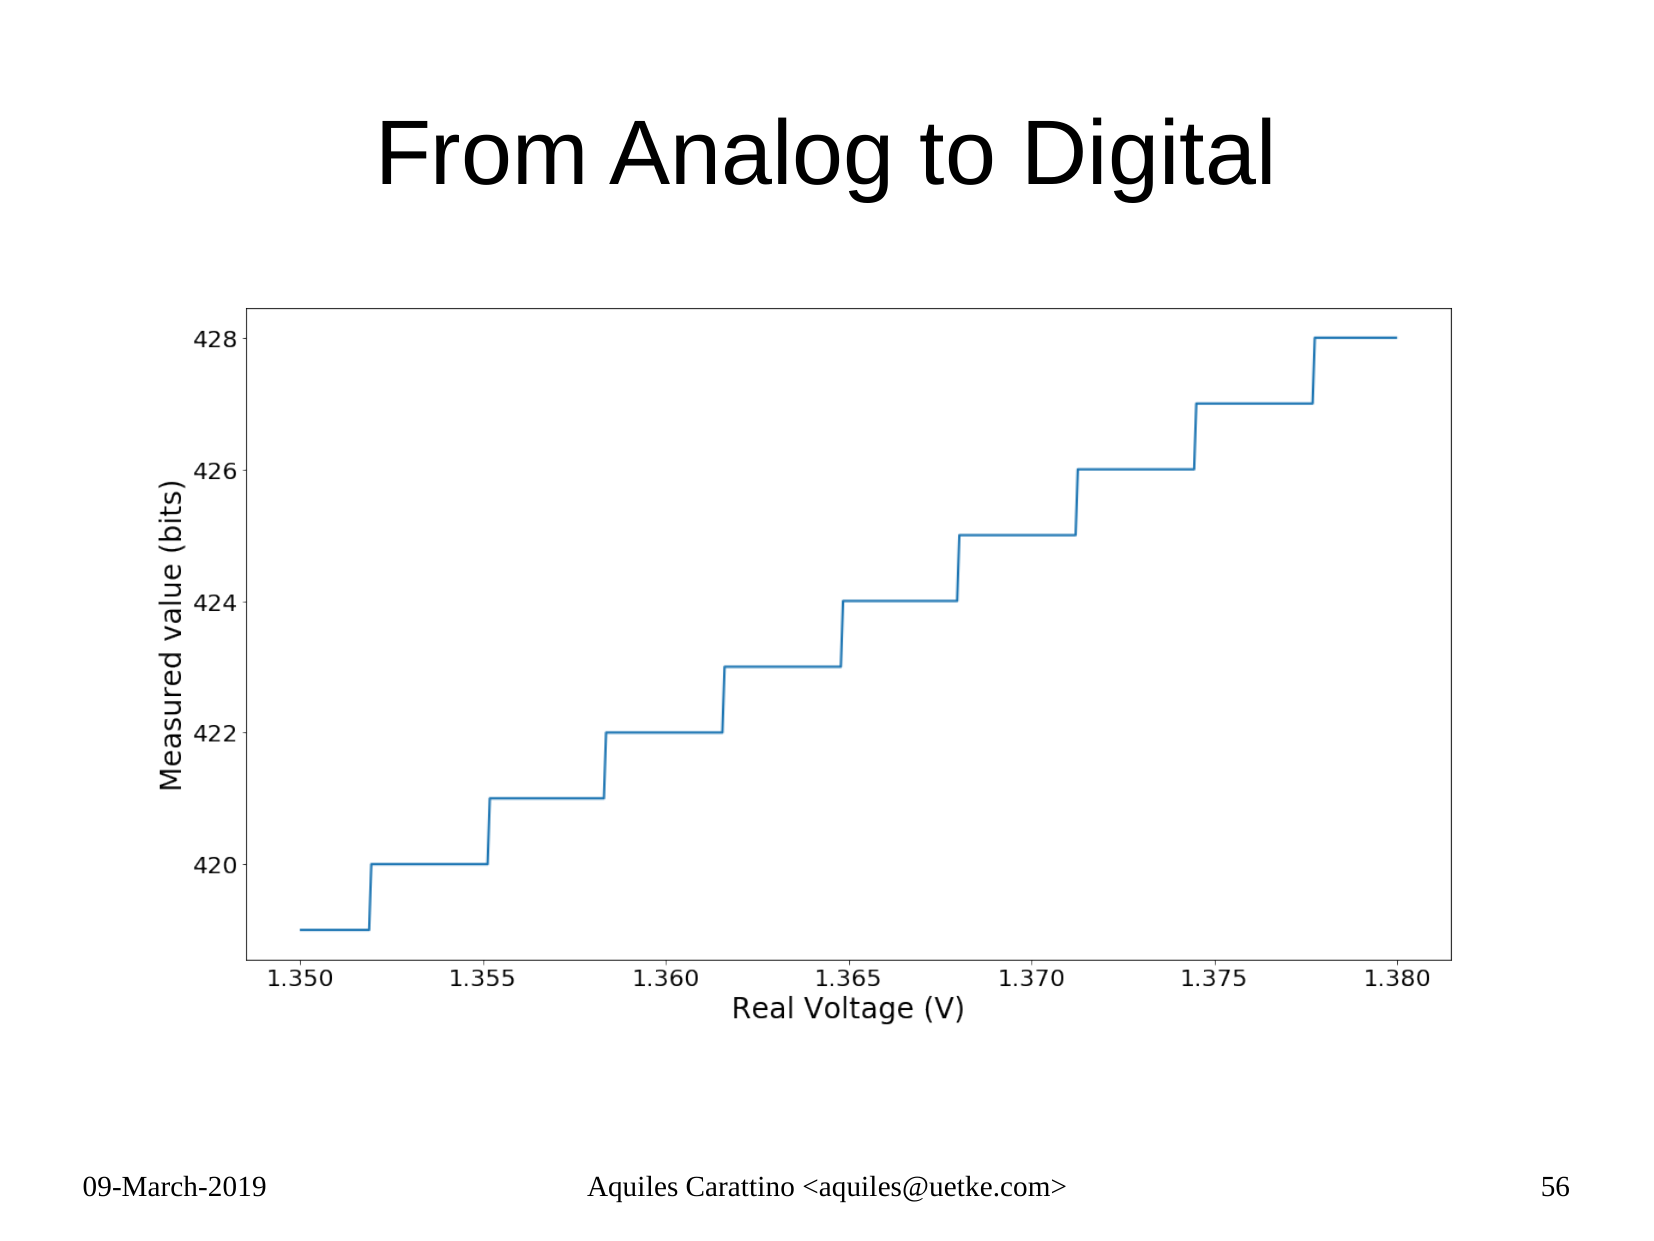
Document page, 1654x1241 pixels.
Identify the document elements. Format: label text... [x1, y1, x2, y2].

picture [150, 296, 1463, 1033]
title From Analog to Digital [82, 49, 1571, 257]
